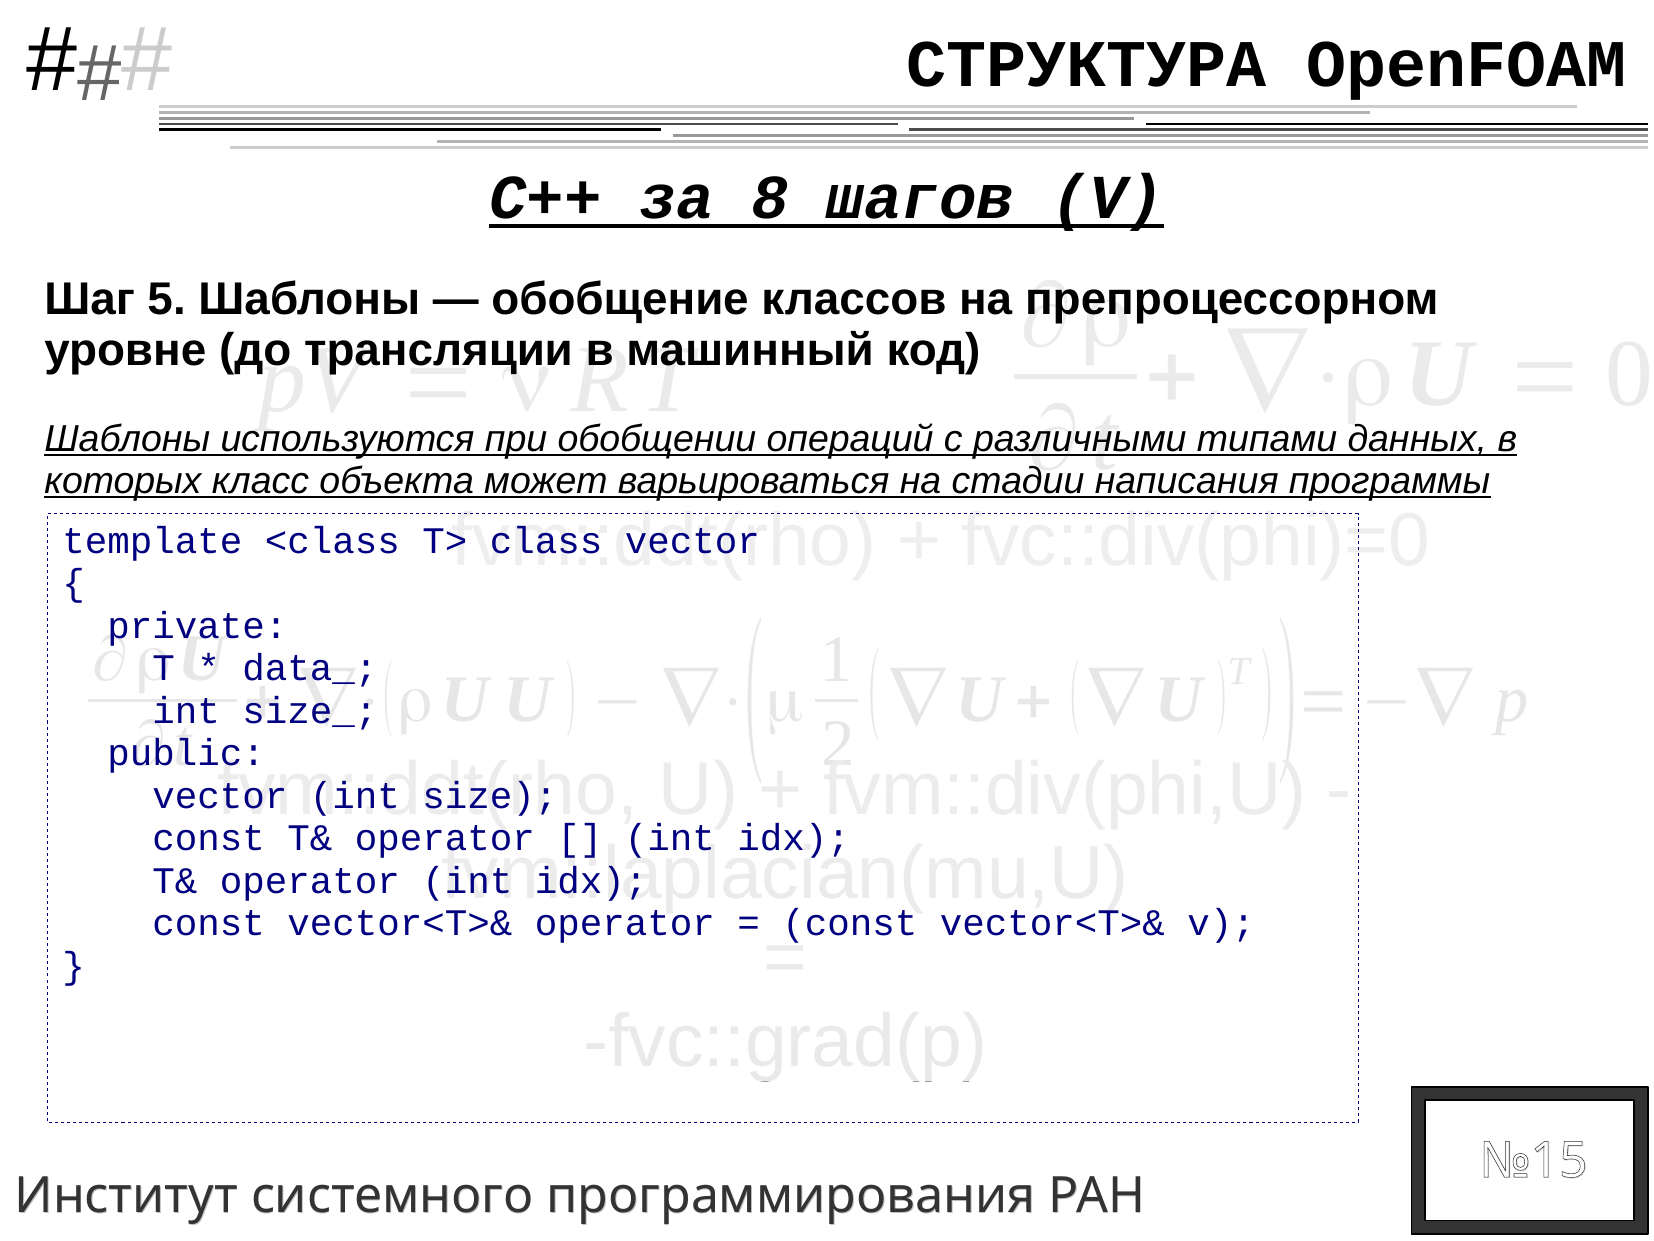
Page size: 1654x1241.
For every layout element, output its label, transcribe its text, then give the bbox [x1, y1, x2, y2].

text_box Шаг 5. Шаблоны — обобщение классов на препроцессорном уровне (до трансляции в машинный код) Шаблоны используются при обобщении операций с различными типами данных, в которых класс объекта может варьироваться на стадии написания программы [29, 265, 1625, 510]
text_box template <class T> class vector { private: T * data_; int size_; public: vector (int size); const T& operator [] (int idx); T& operator (int idx); const vector<T>& operator = (const vector<T>& v); } [47, 513, 1359, 1123]
title C++ за 8 шагов (V) [0, 147, 1654, 257]
